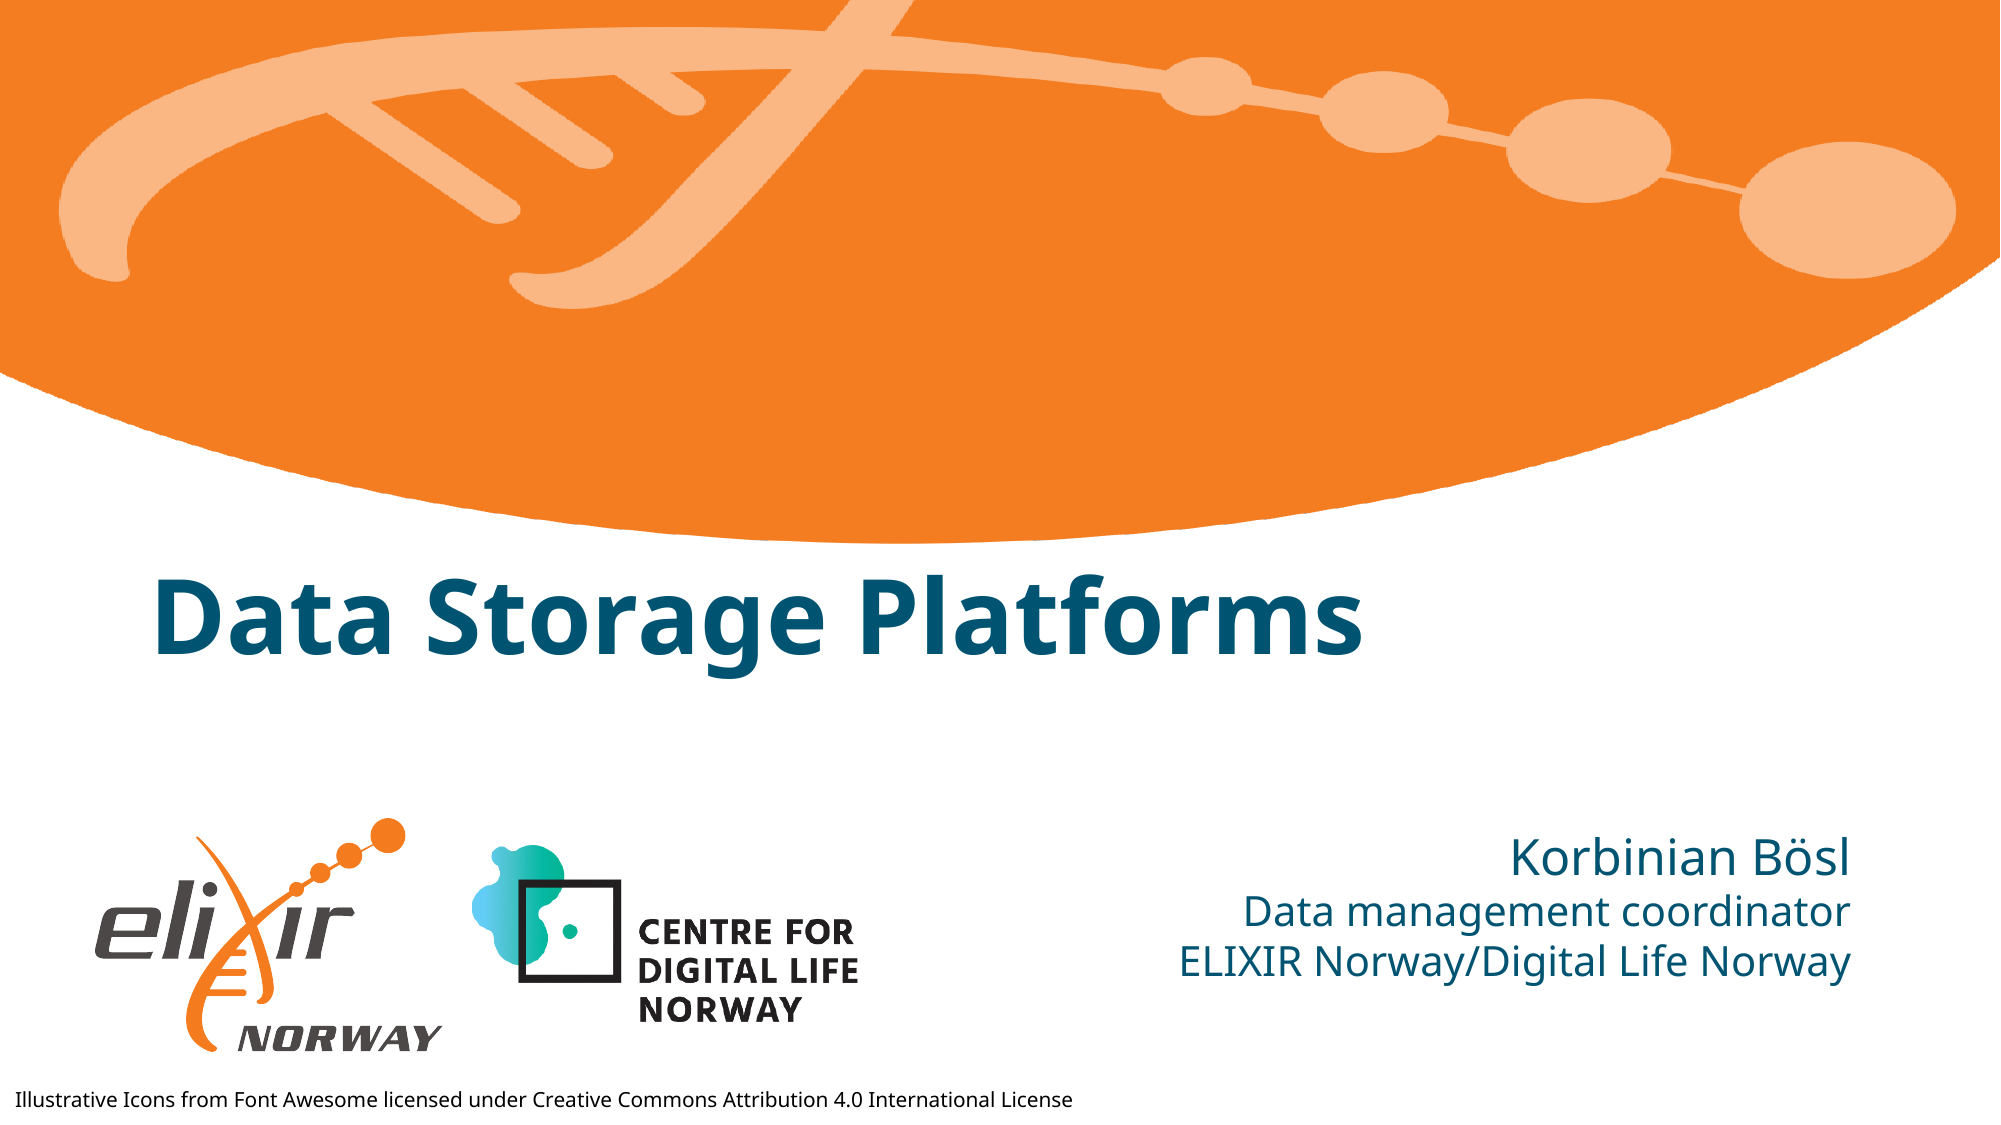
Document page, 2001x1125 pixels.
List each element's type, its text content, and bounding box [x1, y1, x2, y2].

list Korbinian Bösl Data management coordinator ELIXIR Norway/Digital Life Norway [1110, 765, 1852, 1022]
text_box Illustrative Icons from Font Awesome licensed under Creative Commons Attribution 4.0 International License [0, 1071, 1536, 1125]
picture [472, 845, 863, 1028]
picture [95, 818, 443, 1052]
title Data Storage Platforms [149, 550, 1850, 752]
